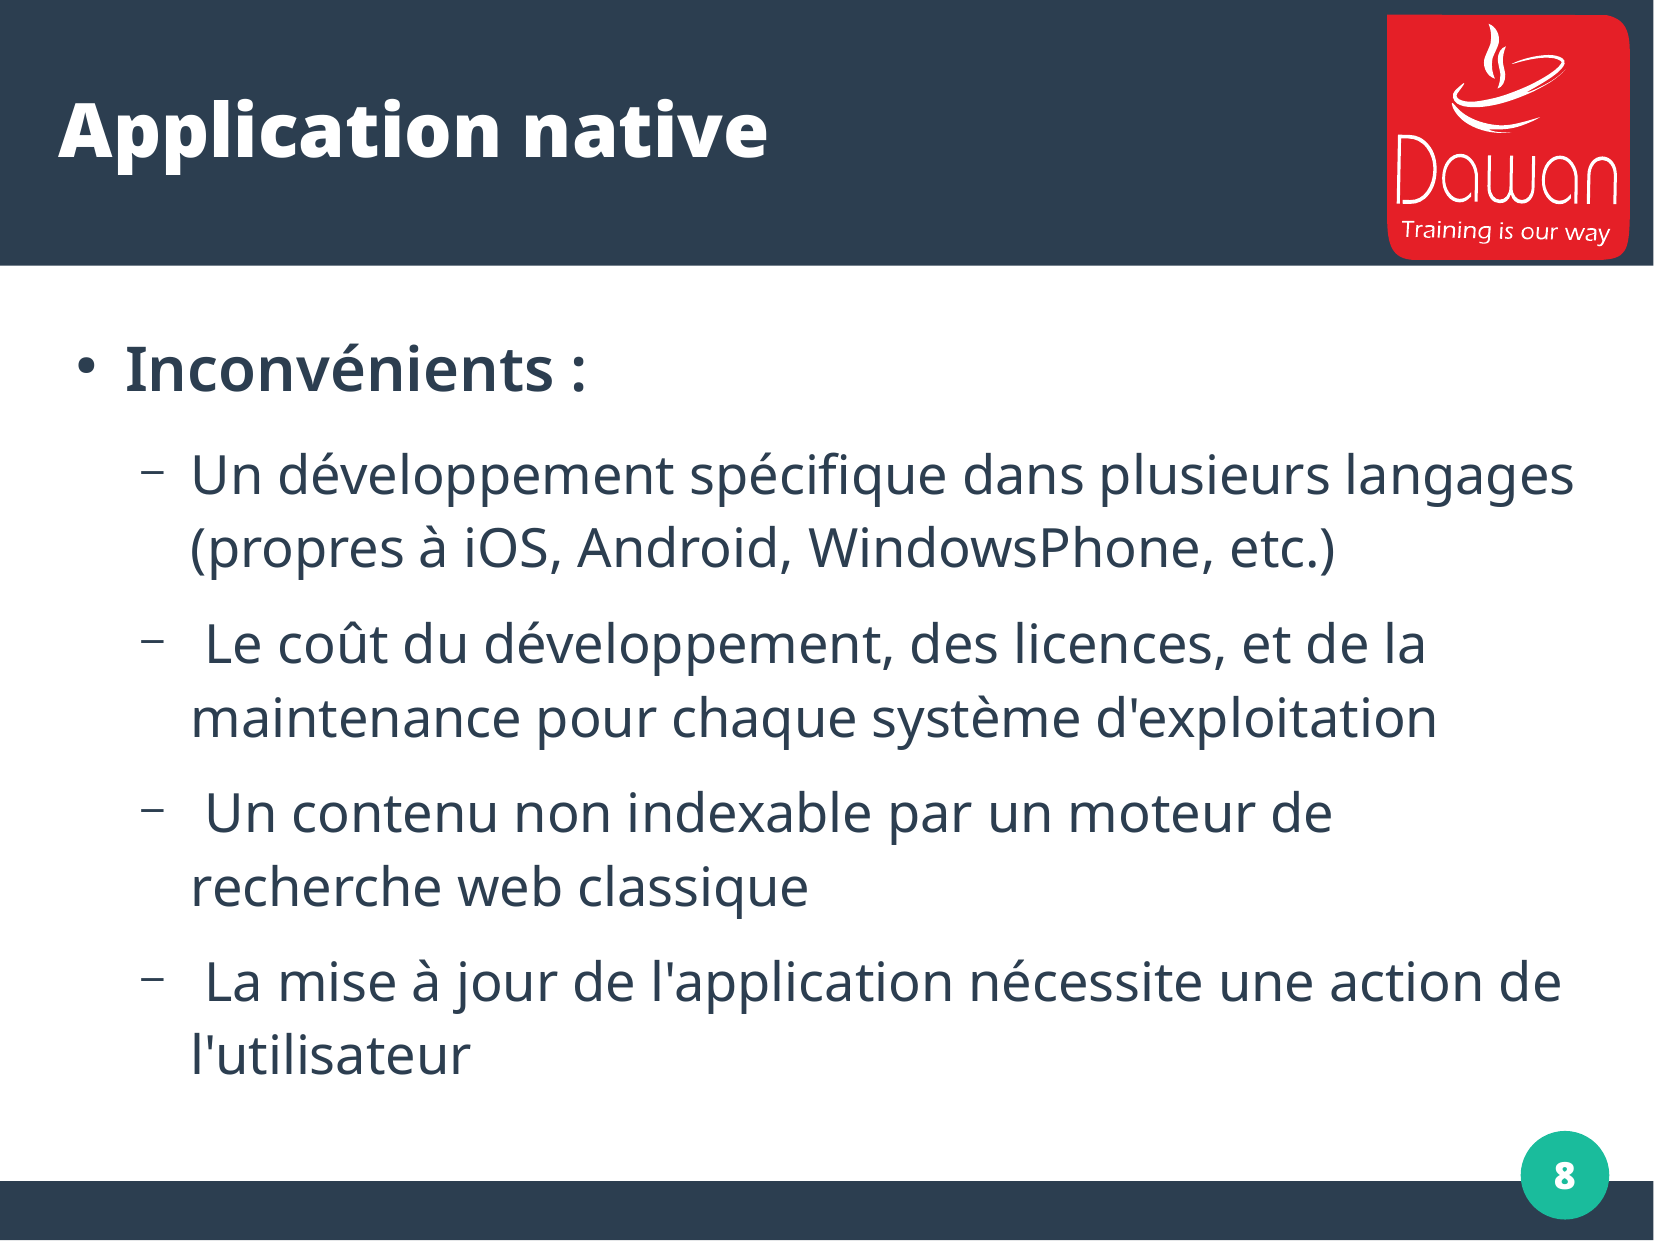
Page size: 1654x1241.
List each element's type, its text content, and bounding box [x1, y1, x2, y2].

list Inconvénients : Un développement spécifique dans plusieurs langages (propres à iOS, Android, WindowsPhone, etc.) Le coût du développement, des licences, et de la maintenance pour chaque système d'exploitation Un contenu non indexable par un moteur de recherche web classique La mise à jour de l'application nécessite une action de l'utilisateur [59, 324, 1595, 1152]
title Application native [59, 49, 1387, 207]
picture [1387, 14, 1630, 260]
